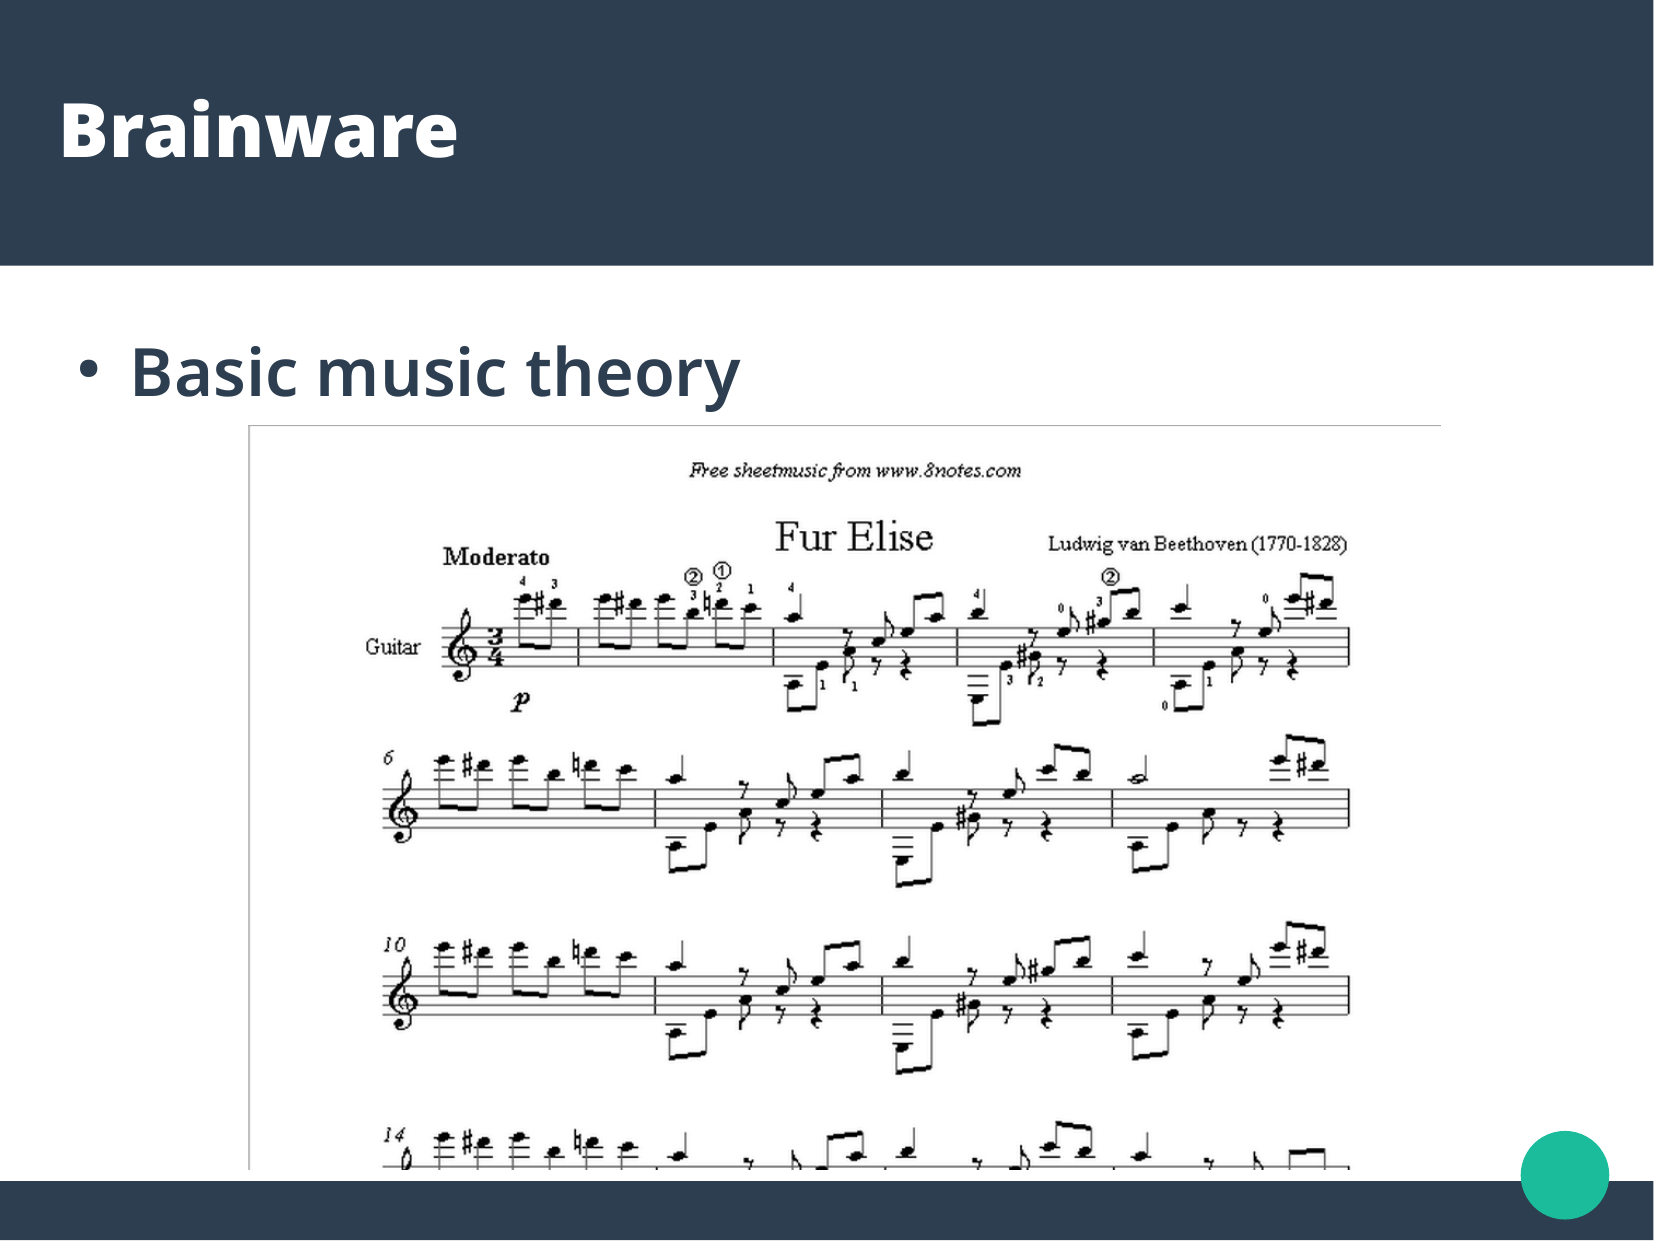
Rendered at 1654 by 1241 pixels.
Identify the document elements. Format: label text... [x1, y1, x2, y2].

picture [248, 425, 1441, 1170]
list Basic music theory [59, 324, 1595, 1152]
title Brainware [59, 49, 1595, 207]
